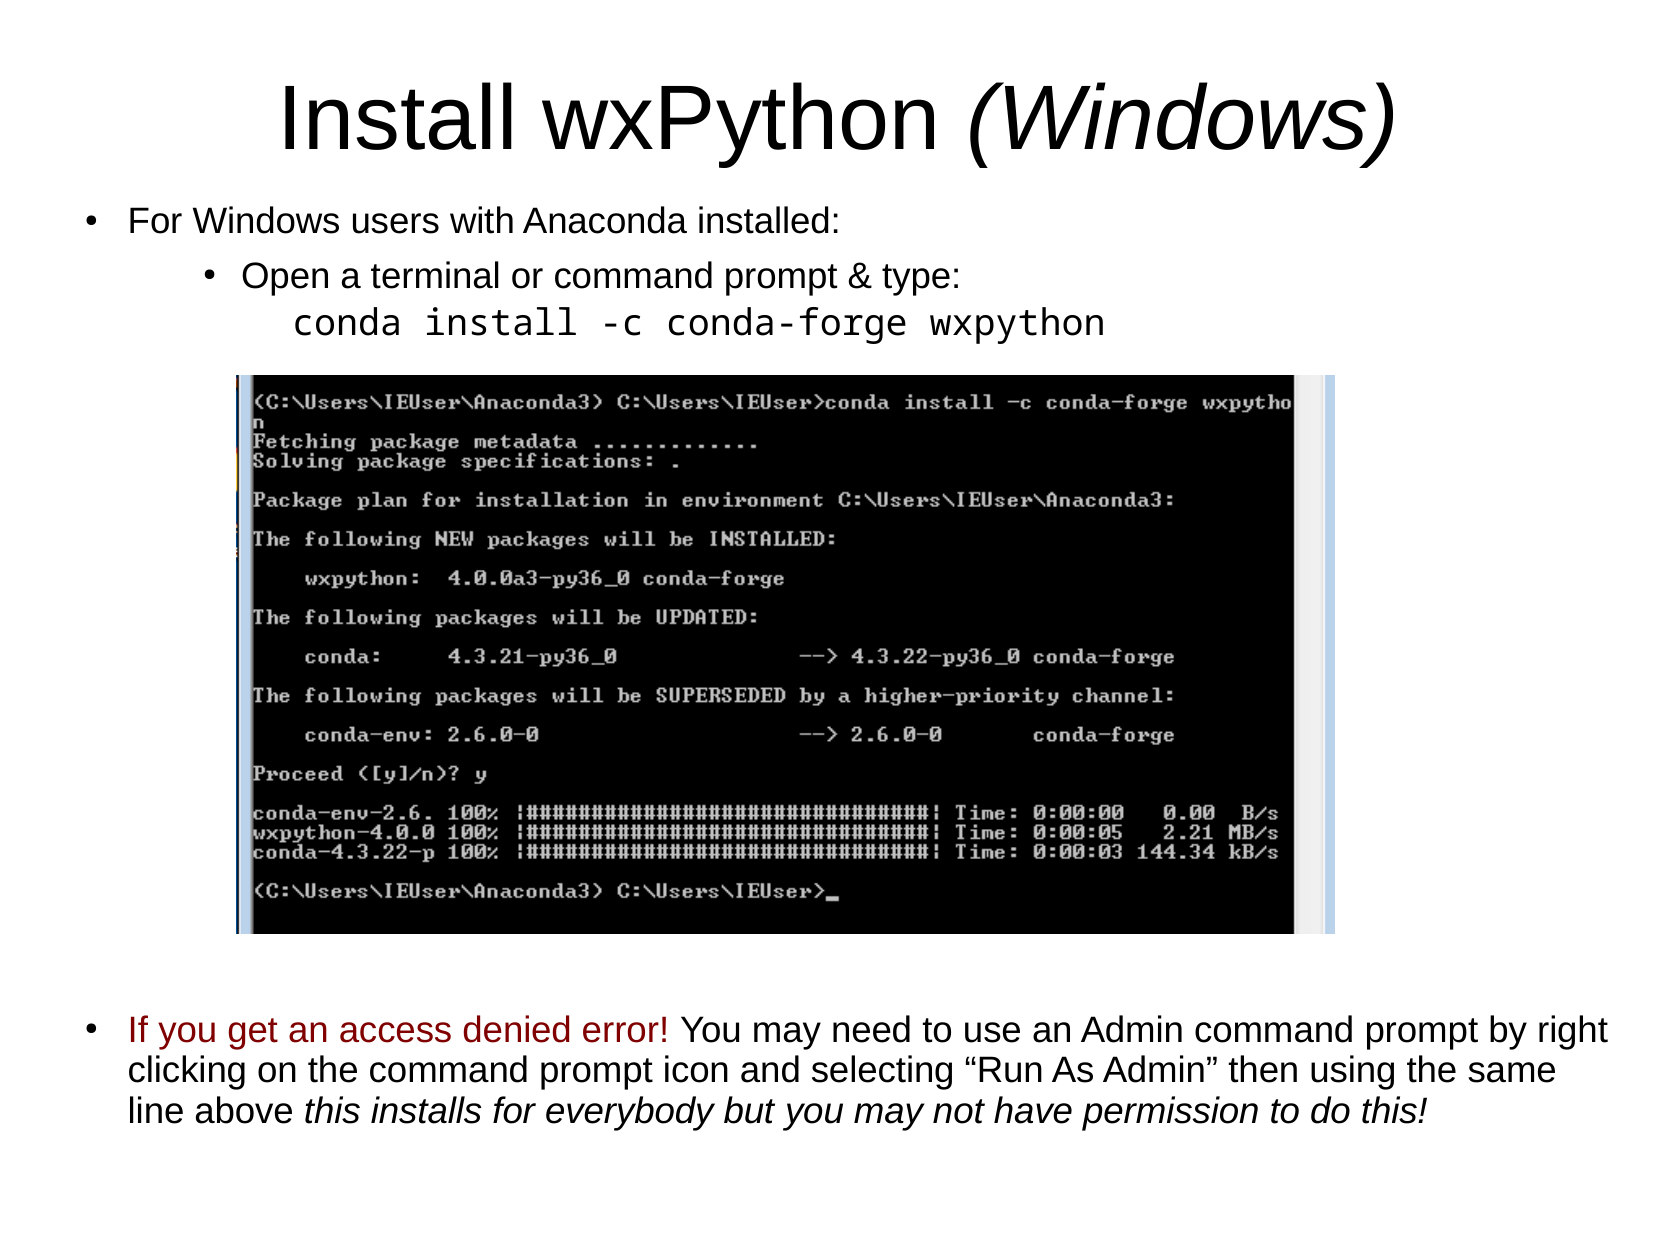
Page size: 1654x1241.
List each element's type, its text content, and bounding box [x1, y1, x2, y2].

list For Windows users with Anaconda installed: Open a terminal or command prompt & type: conda install -c conda-forge wxpython If you get an access denied error! You may need to use an Admin command prompt by right clicking on the command prompt icon and selecting “Run As Admin” then using the same line above this installs for everybody but you may not have permission to do this! [70, 200, 1619, 1134]
picture [236, 375, 1335, 934]
title Install wxPython (Windows) [94, 35, 1583, 200]
